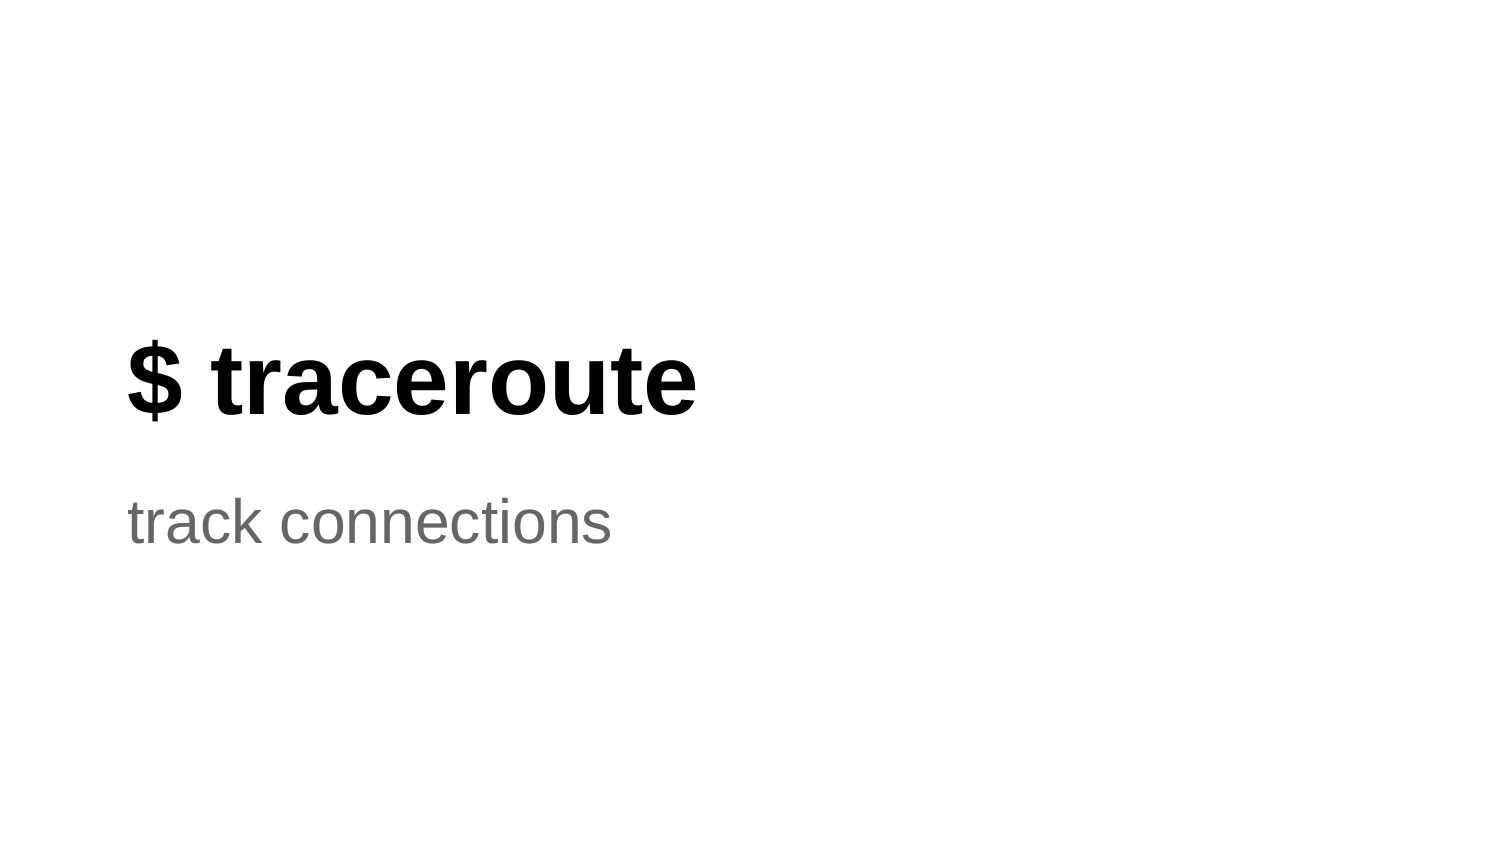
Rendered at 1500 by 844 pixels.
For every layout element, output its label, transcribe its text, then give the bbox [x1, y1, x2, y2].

title $ traceroute [112, 259, 1388, 450]
subtitle track connections [112, 465, 1388, 595]
